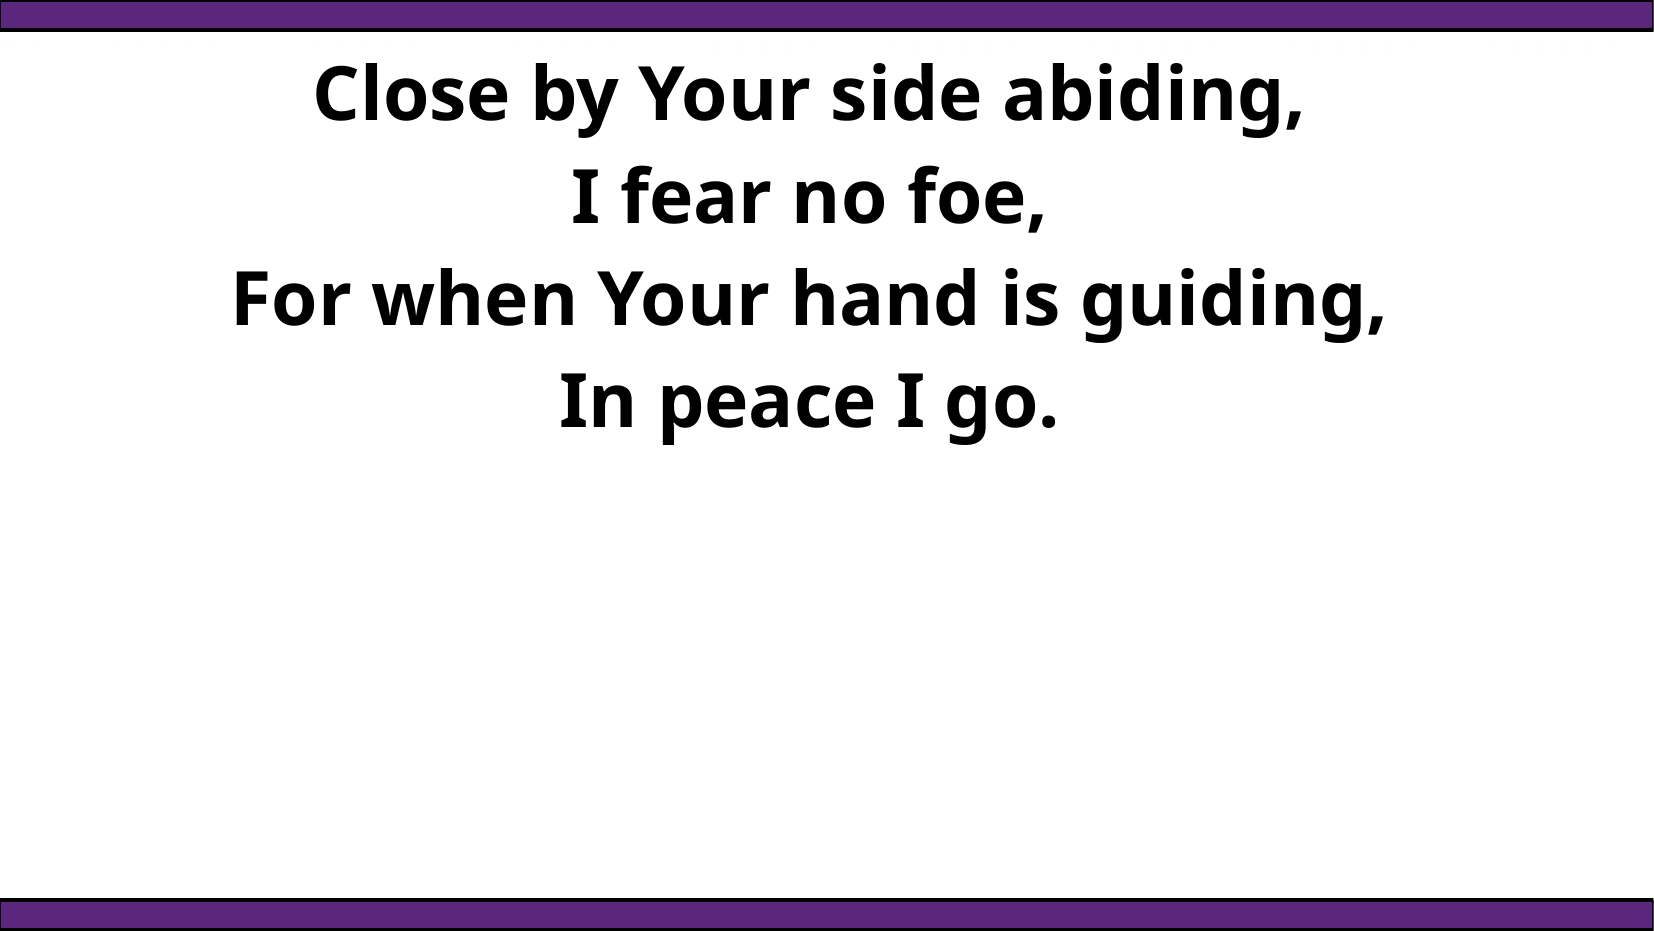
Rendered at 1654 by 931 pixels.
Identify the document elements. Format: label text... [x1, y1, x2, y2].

picture [0, 31, 1654, 900]
text_box [0, 900, 1654, 931]
text_box Close by Your side abiding, I fear no foe, For when Your hand is guiding, In peace I go. [30, 33, 1591, 448]
text_box [0, 0, 1654, 31]
